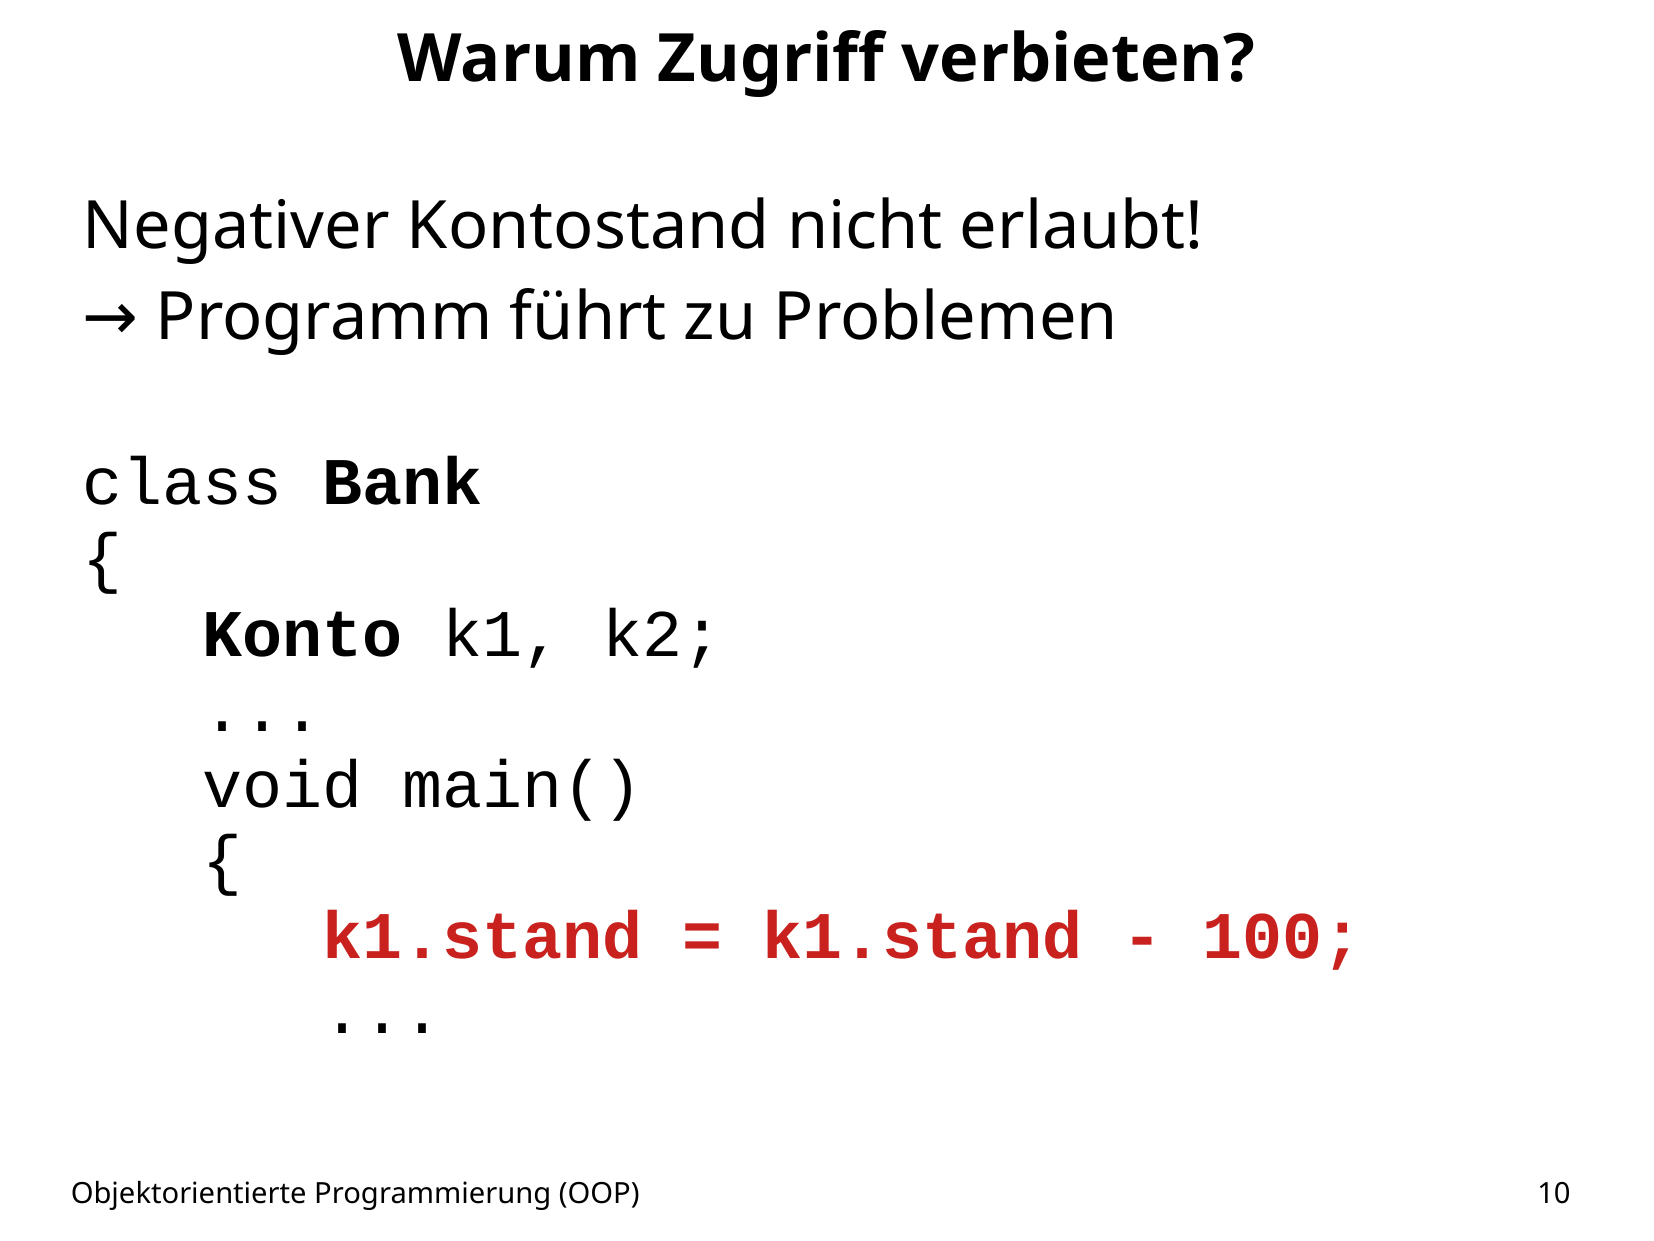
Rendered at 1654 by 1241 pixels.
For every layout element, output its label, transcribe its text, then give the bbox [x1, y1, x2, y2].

title Warum Zugriff verbieten? [0, 5, 1654, 107]
list Negativer Kontostand nicht erlaubt! → Programm führt zu Problemen class Bank { Konto k1, k2; ... void main() { k1.stand = k1.stand - 100; ... [82, 177, 1548, 1146]
